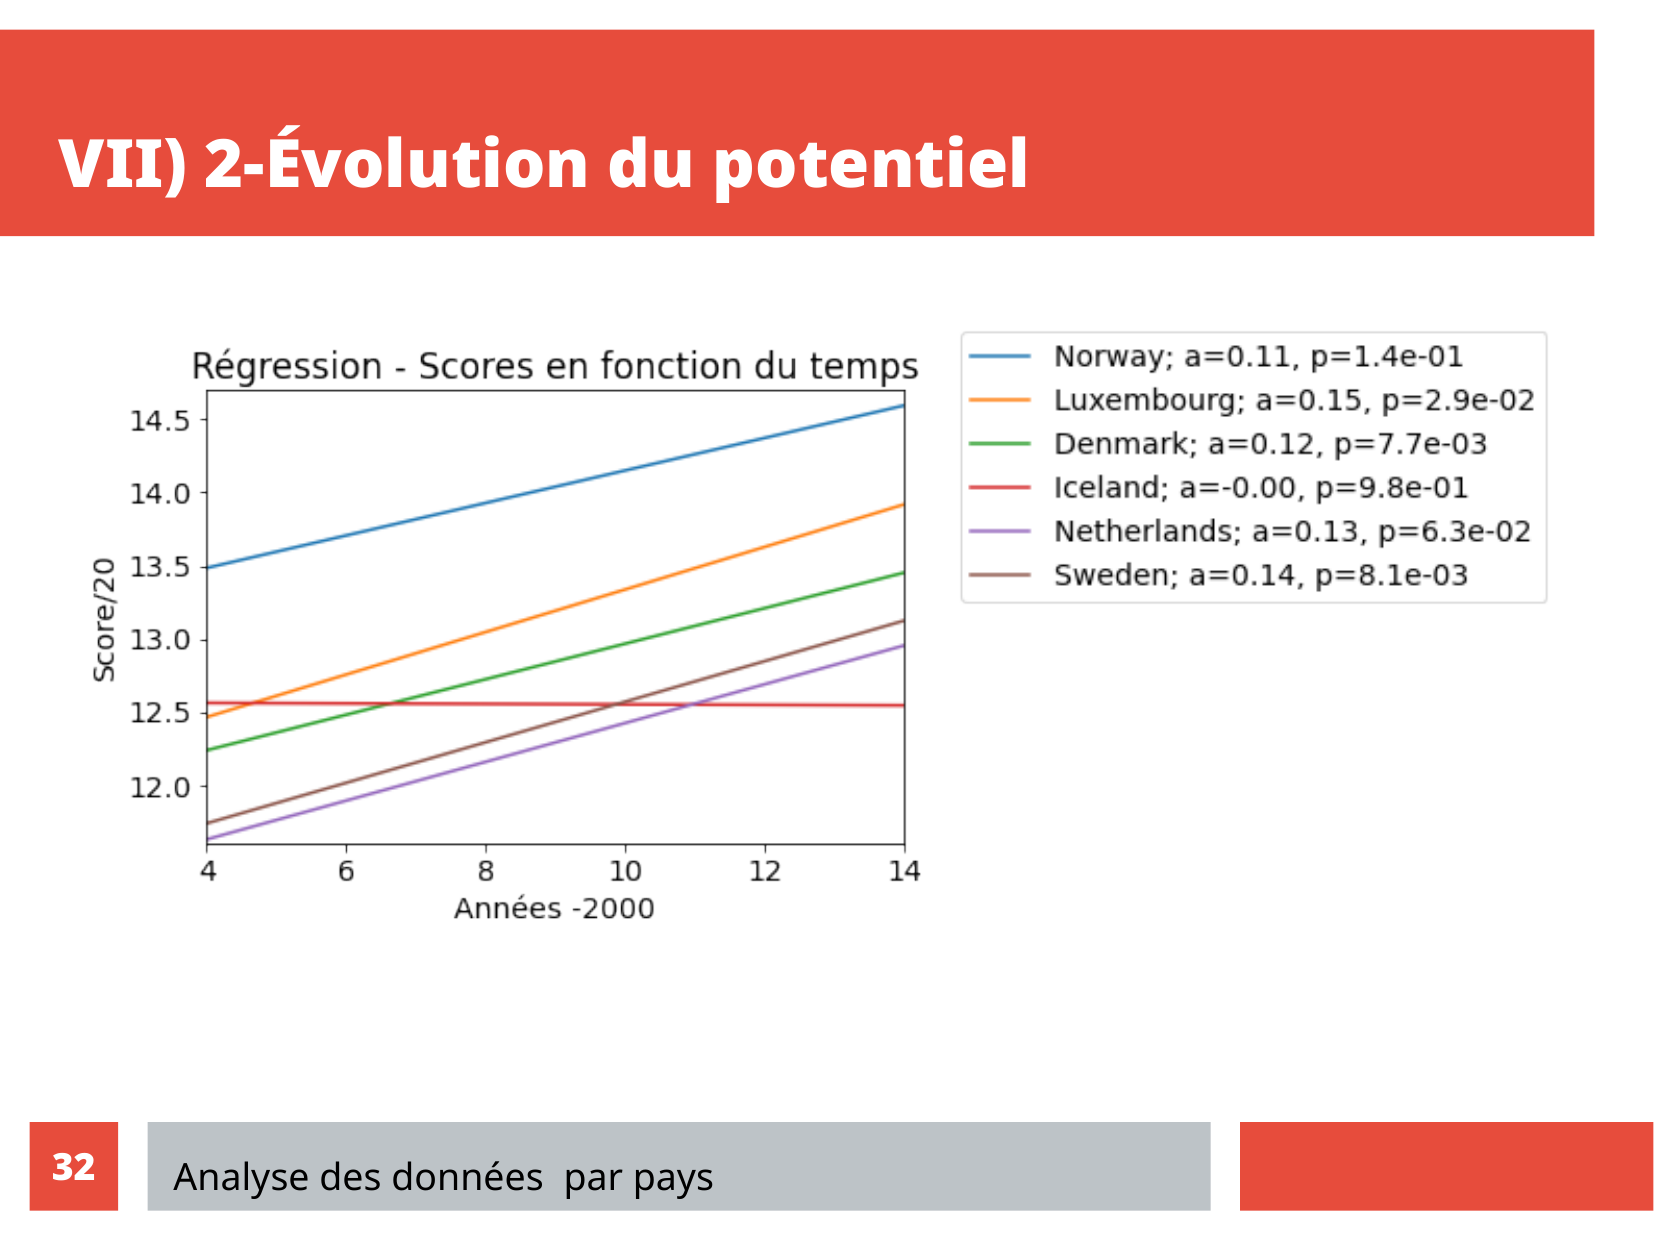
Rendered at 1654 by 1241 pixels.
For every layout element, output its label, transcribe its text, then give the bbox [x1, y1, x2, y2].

text_box Analyse des données par pays [158, 1142, 773, 1202]
picture [75, 317, 1561, 940]
title VII) 2-Évolution du potentiel [59, 59, 1595, 207]
